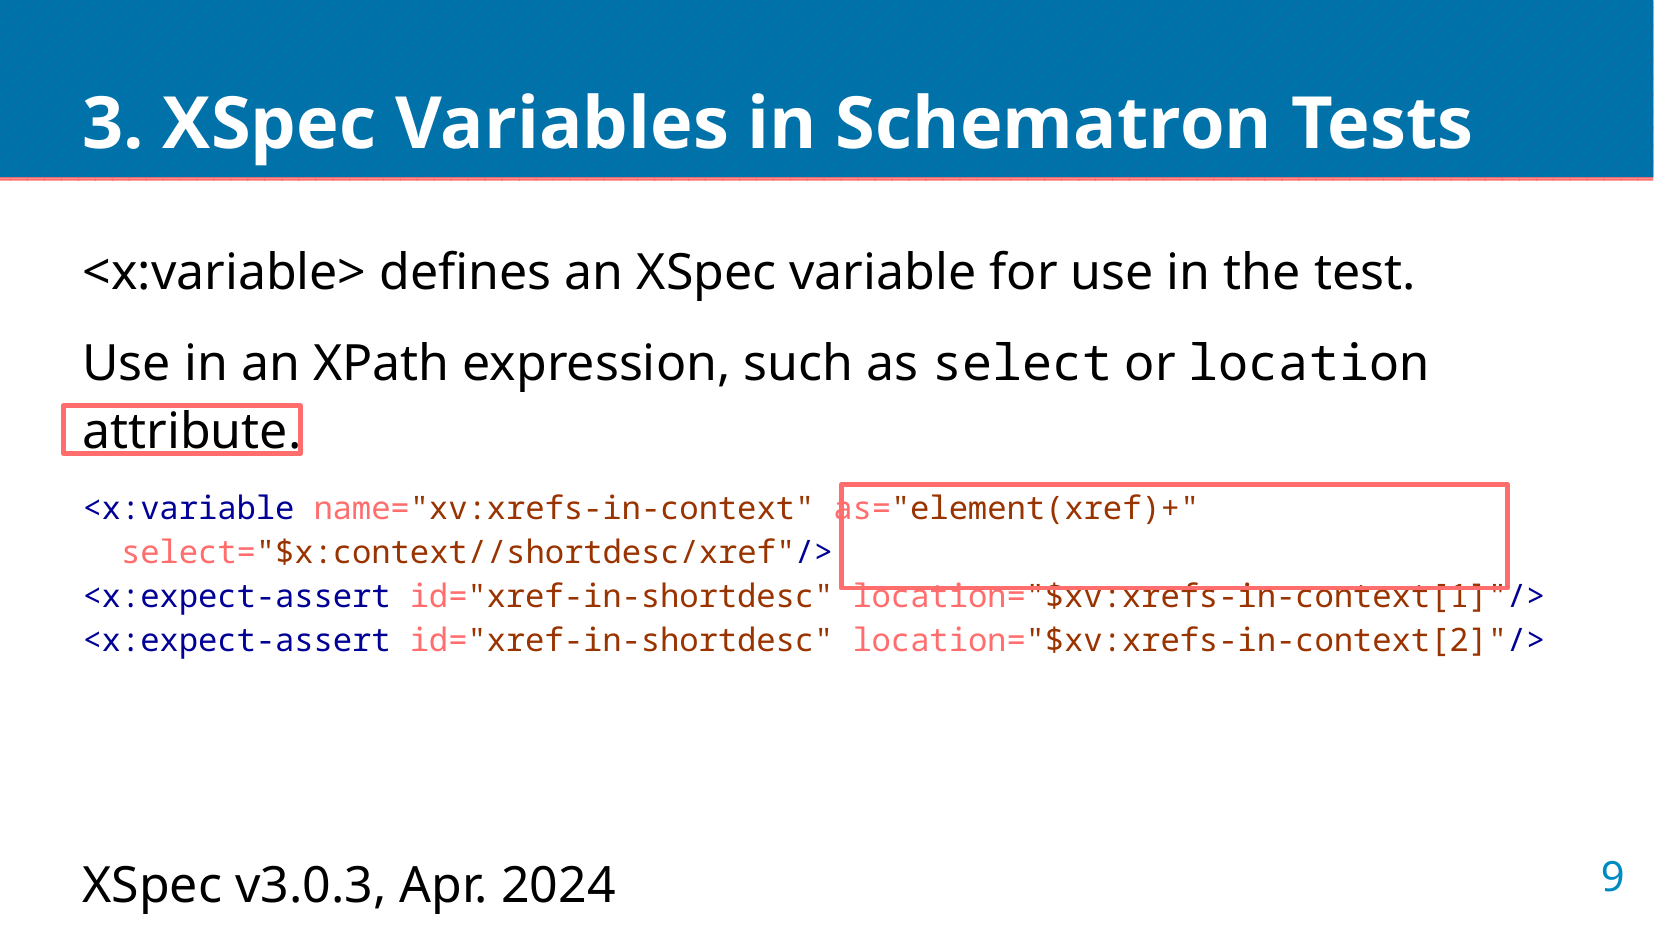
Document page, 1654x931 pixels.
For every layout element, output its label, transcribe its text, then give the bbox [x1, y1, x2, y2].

list <x:variable> defines an XSpec variable for use in the test. Use in an XPath expression, such as select or location attribute. <x:variable name="xv:xrefs-in-context" as="element(xref)+" select="$x:context//shortdesc/xref"/> <x:expect-assert id="xref-in-shortdesc" location="$xv:xrefs-in-context[1]"/> <x:expect-assert id="xref-in-shortdesc" location="$xv:xrefs-in-context[2]"/> XSpec v3.0.3, Apr. 2024 [82, 408, 298, 451]
title 3. XSpec Variables in Schematron Tests [82, 14, 1571, 171]
list <x:variable> defines an XSpec variable for use in the test. Use in an XPath expression, such as select or location attribute. <x:variable name="xv:xrefs-in-context" as="element(xref)+" select="$x:context//shortdesc/xref"/> <x:expect-assert id="xref-in-shortdesc" location="$xv:xrefs-in-context[1]"/> <x:expect-assert id="xref-in-shortdesc" location="$xv:xrefs-in-context[2]"/> XSpec v3.0.3, Apr. 2024 [82, 236, 1563, 931]
